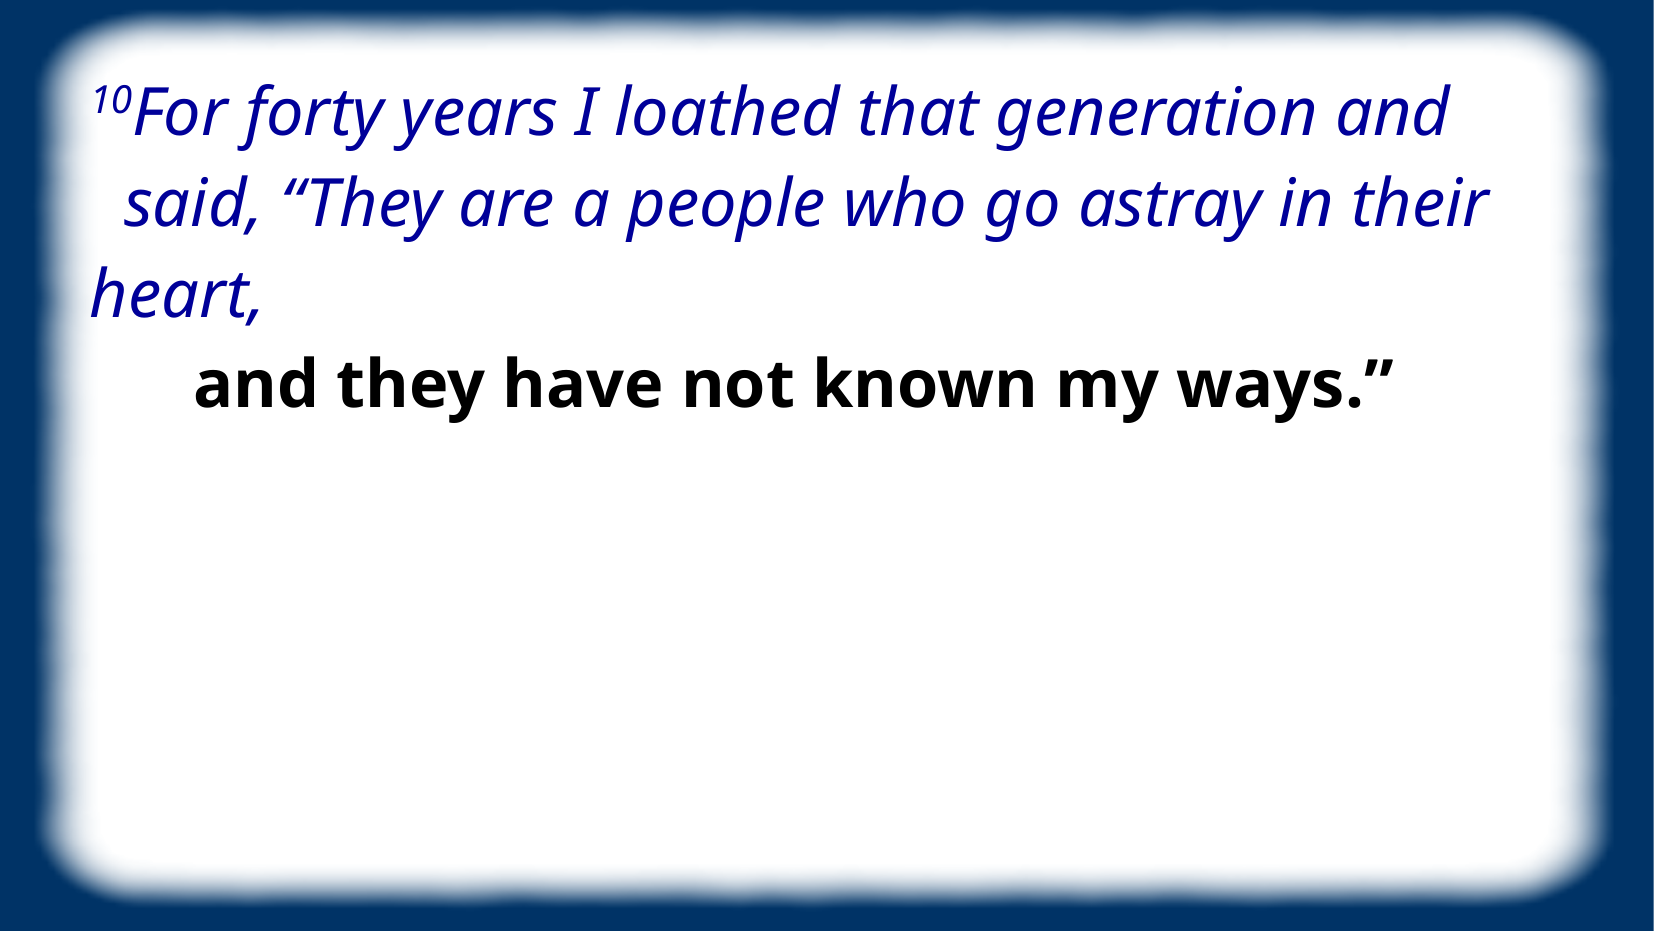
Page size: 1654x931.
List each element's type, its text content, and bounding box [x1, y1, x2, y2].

picture [0, 0, 1654, 931]
text_box 10For forty years I loathed that generation and said, “They are a people who go astray in their heart, and they have not known my ways.” [75, 56, 1546, 427]
